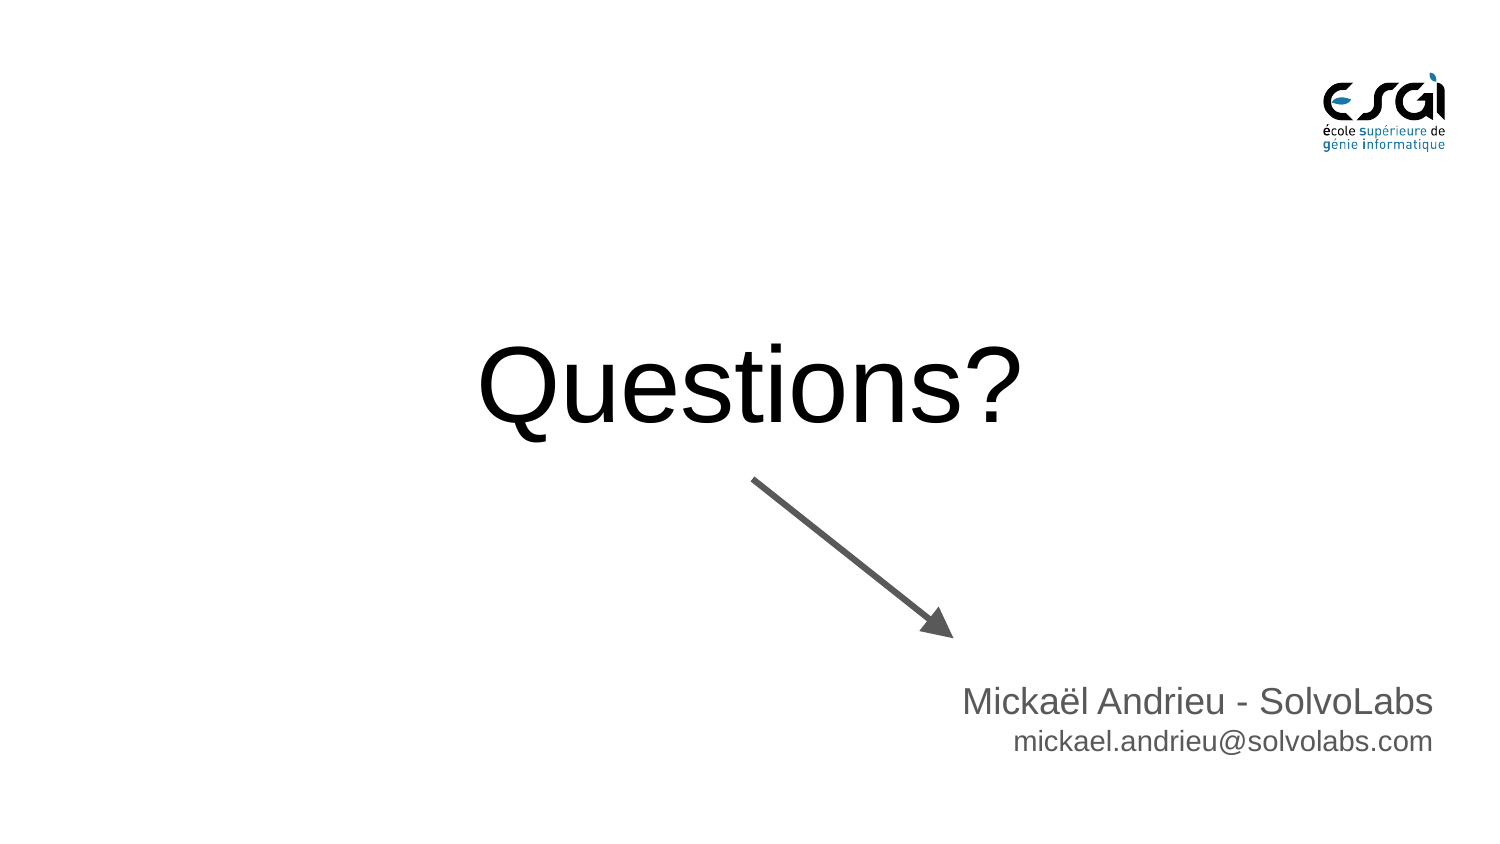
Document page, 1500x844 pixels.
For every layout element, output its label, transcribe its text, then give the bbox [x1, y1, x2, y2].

picture [1319, 67, 1449, 157]
title Questions? [51, 122, 1449, 459]
subtitle Mickaël Andrieu - SolvoLabs mickael.andrieu@solvolabs.com [51, 662, 1449, 793]
